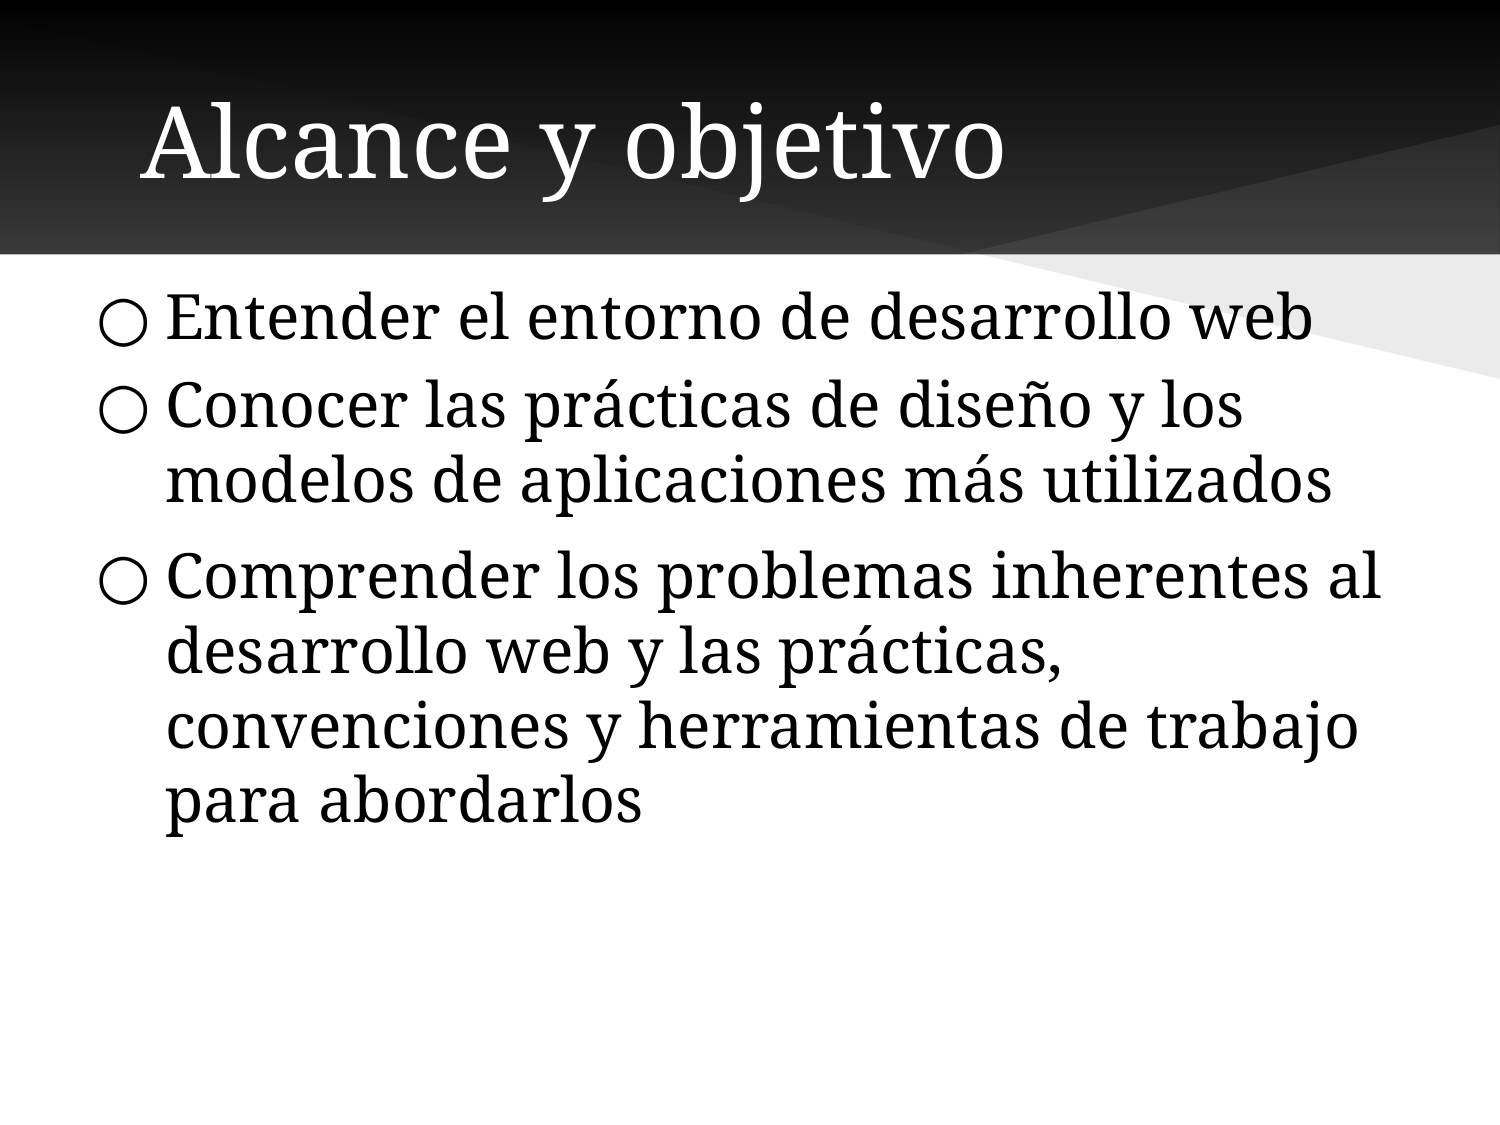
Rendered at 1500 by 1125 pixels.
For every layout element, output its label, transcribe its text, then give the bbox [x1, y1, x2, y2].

list Entender el entorno de desarrollo web Conocer las prácticas de diseño y los modelos de aplicaciones más utilizados Comprender los problemas inherentes al desarrollo web y las prácticas, convenciones y herramientas de trabajo para abordarlos [75, 262, 1425, 1078]
title Alcance y objetivo [75, 45, 1425, 233]
